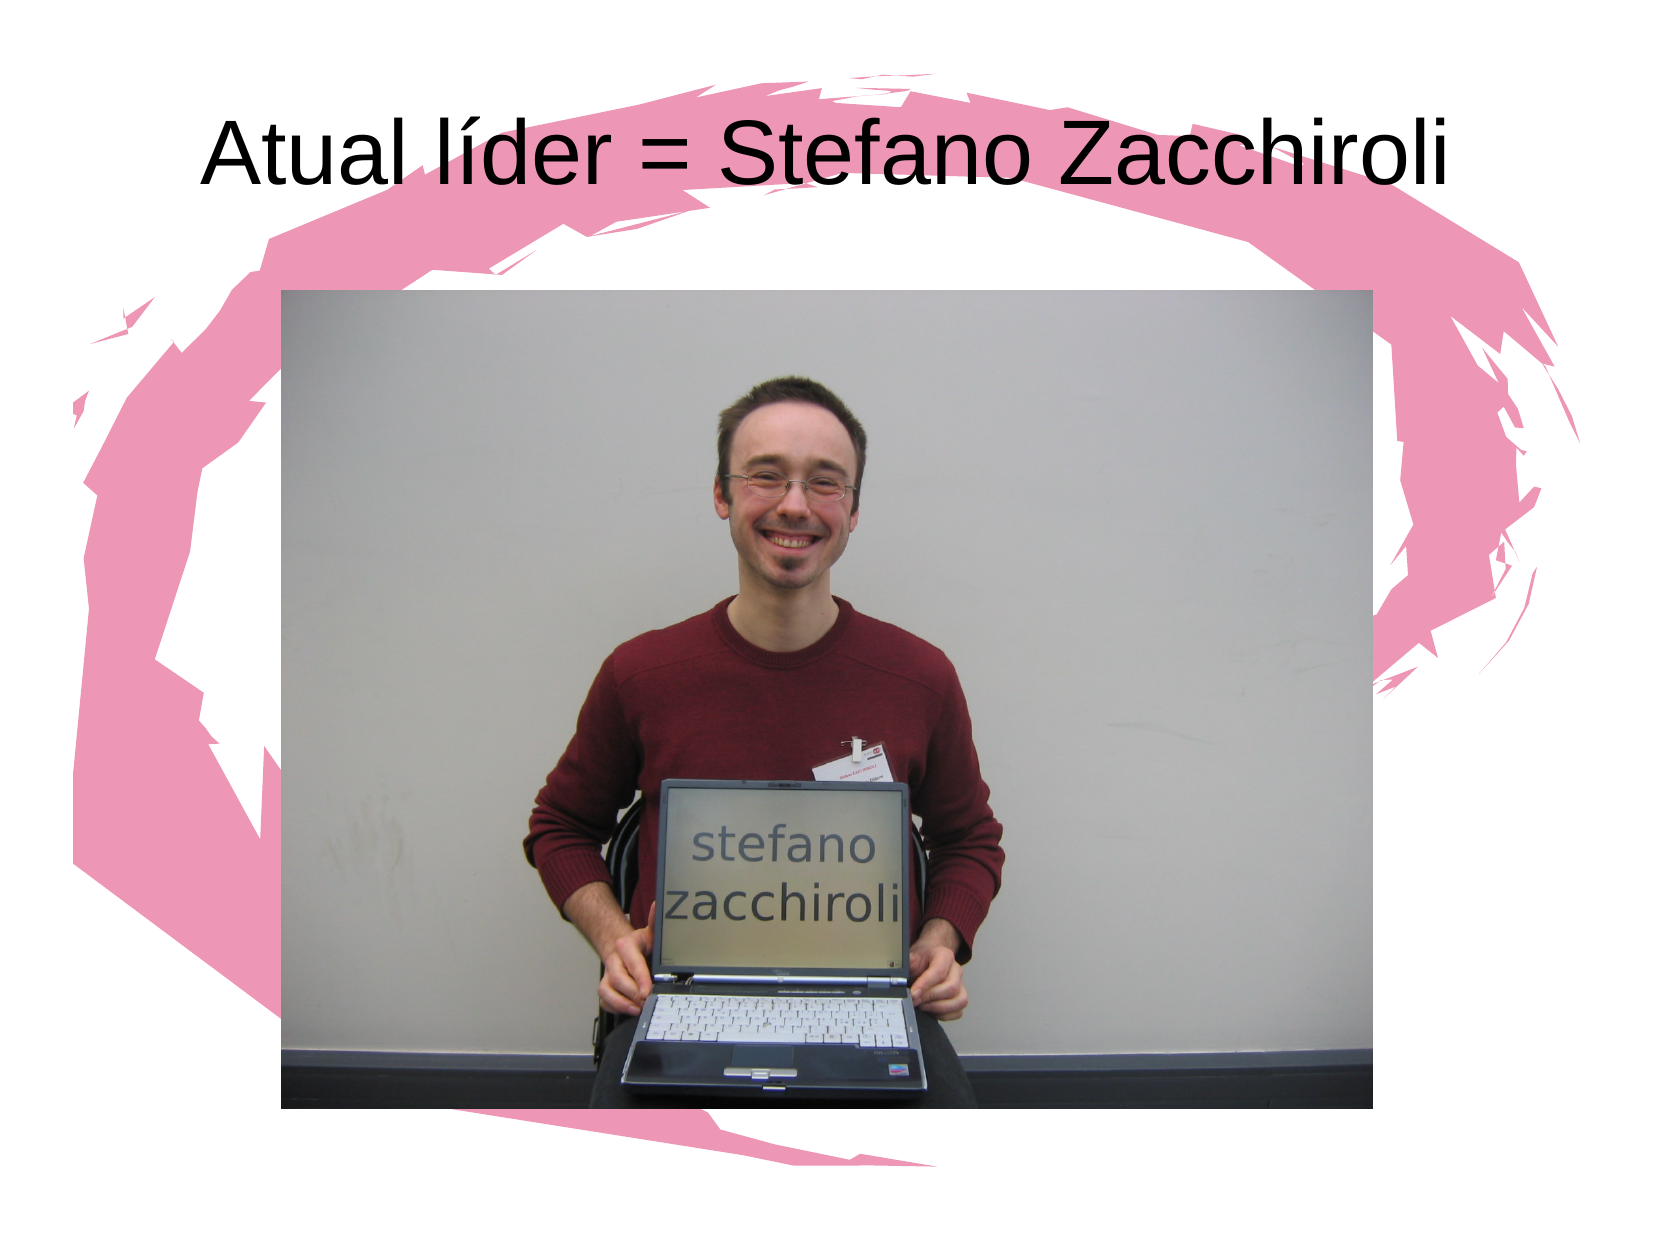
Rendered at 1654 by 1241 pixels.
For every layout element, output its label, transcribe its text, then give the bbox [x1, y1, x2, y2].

title Atual líder = Stefano Zacchiroli [82, 49, 1571, 257]
picture [281, 290, 1373, 1109]
